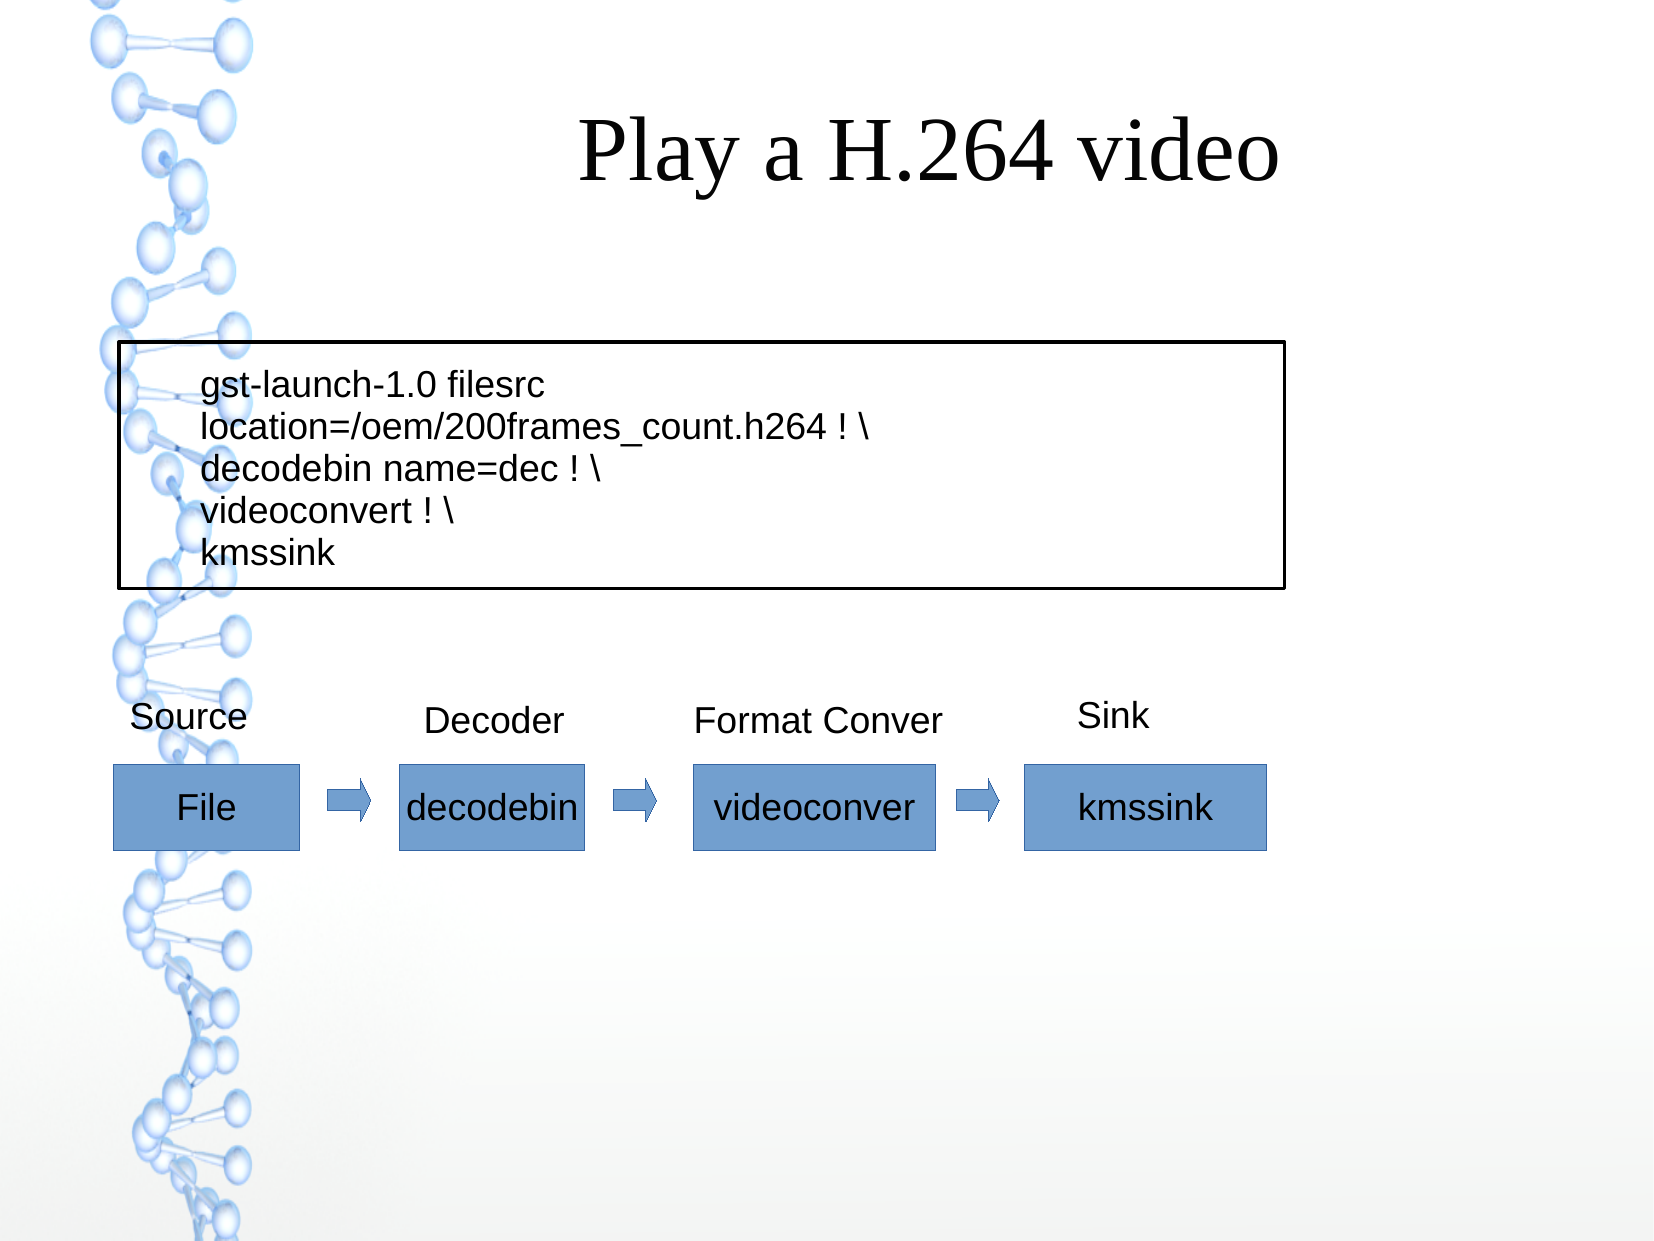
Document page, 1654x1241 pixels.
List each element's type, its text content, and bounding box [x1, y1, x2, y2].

text_box Format Conver [678, 692, 986, 792]
text_box [956, 778, 1000, 822]
text_box Sink [1062, 686, 1210, 744]
text_box [327, 778, 371, 822]
text_box Decoder [408, 692, 600, 750]
text_box kmssink [1024, 764, 1267, 851]
text_box gst-launch-1.0 filesrc location=/oem/200frames_count.h264 ! \ decodebin name=dec ! \ videoconvert ! \ kmssink [185, 356, 1230, 582]
text_box File [113, 764, 300, 851]
title Play a H.264 video [265, 47, 1595, 252]
text_box decodebin [399, 764, 585, 851]
text_box [613, 778, 657, 822]
text_box Source [114, 688, 305, 788]
text_box videoconver [693, 792, 936, 851]
picture [0, 0, 1654, 1241]
